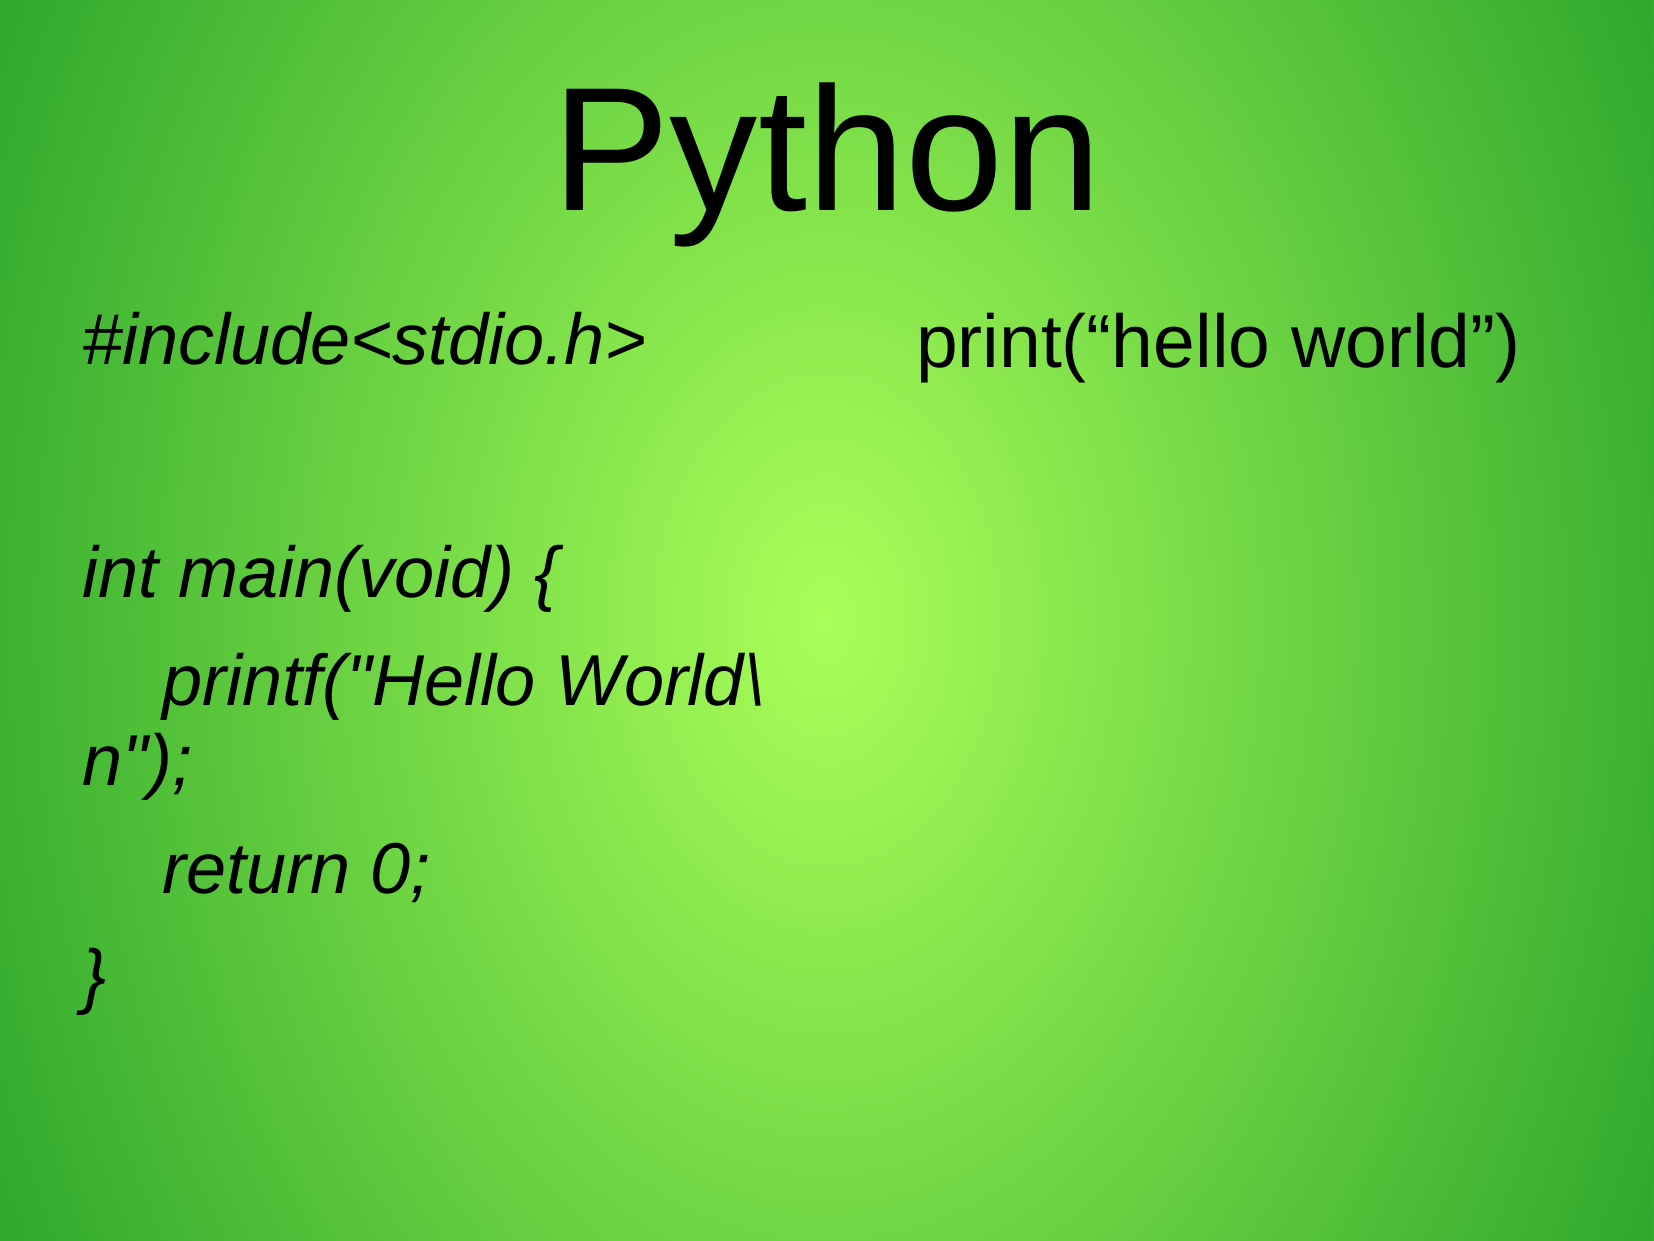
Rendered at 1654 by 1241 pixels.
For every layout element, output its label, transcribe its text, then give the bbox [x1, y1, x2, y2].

list #include<stdio.h> int main(void) { printf("Hello World\n"); return 0; } [82, 299, 809, 1019]
list print(“hello world”) [845, 299, 1572, 1019]
title Python [82, 47, 1571, 252]
